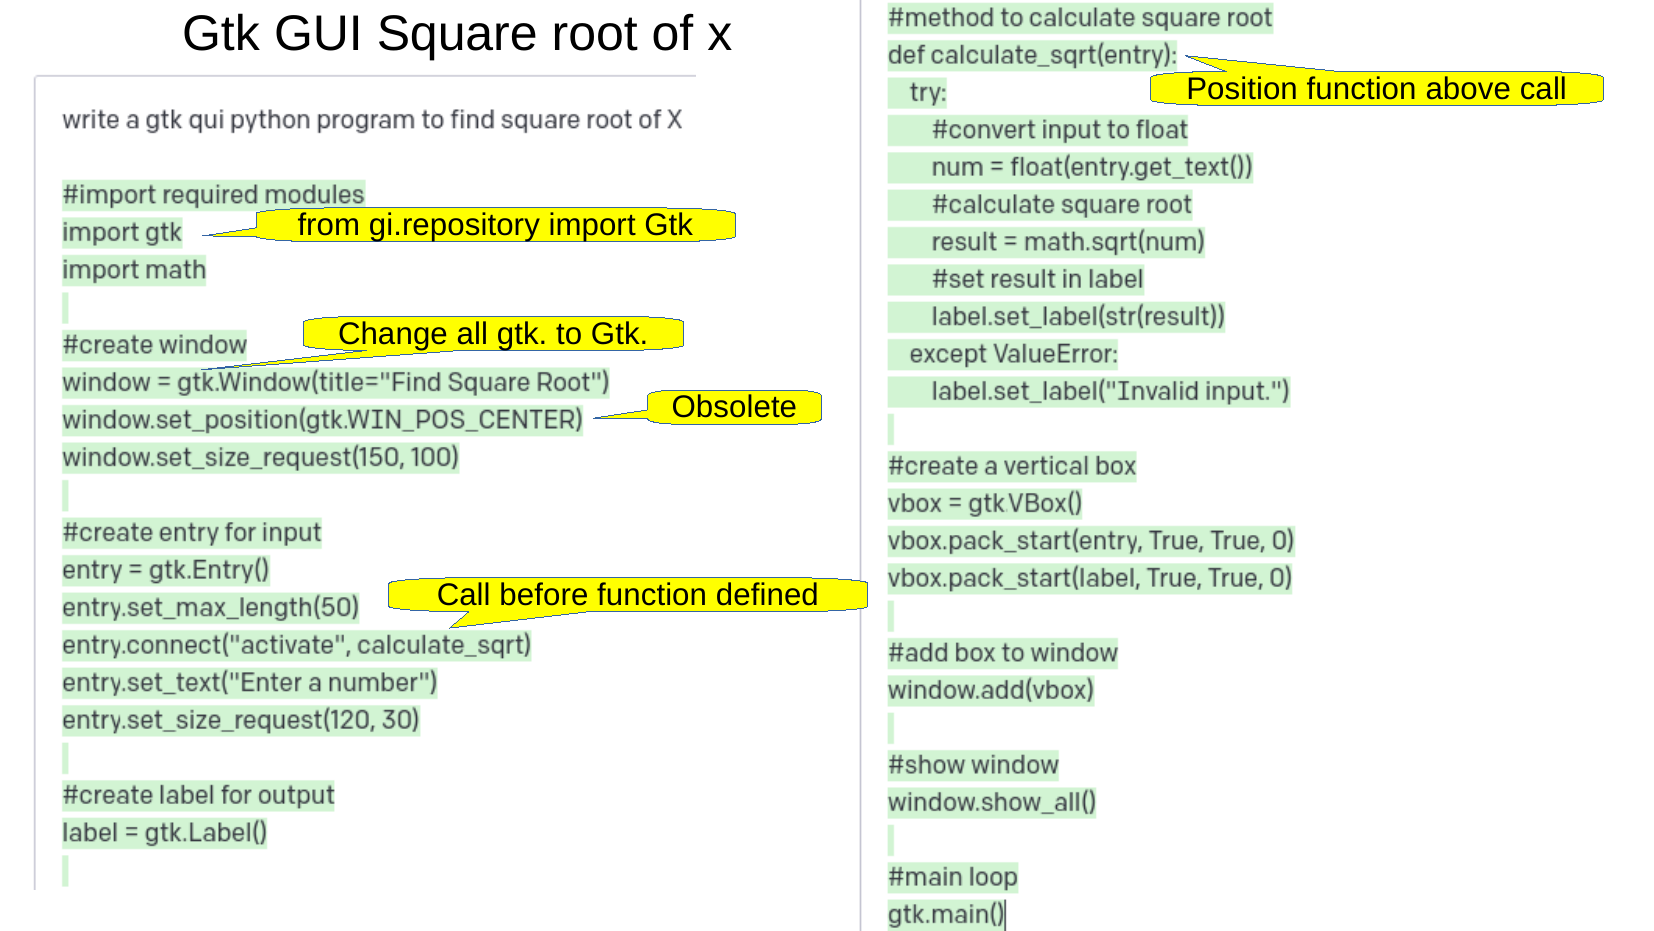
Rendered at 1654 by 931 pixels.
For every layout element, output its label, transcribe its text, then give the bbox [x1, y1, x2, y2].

text_box Position function above call [1150, 55, 1604, 106]
text_box from gi.repository import Gtk [202, 207, 736, 242]
text_box Obsolete [593, 390, 822, 425]
picture [28, 66, 696, 890]
picture [846, 0, 1630, 931]
text_box Call before function defined [388, 577, 868, 629]
title Gtk GUI Square root of x [82, 0, 833, 67]
text_box Change all gtk. to Gtk. [201, 316, 684, 370]
